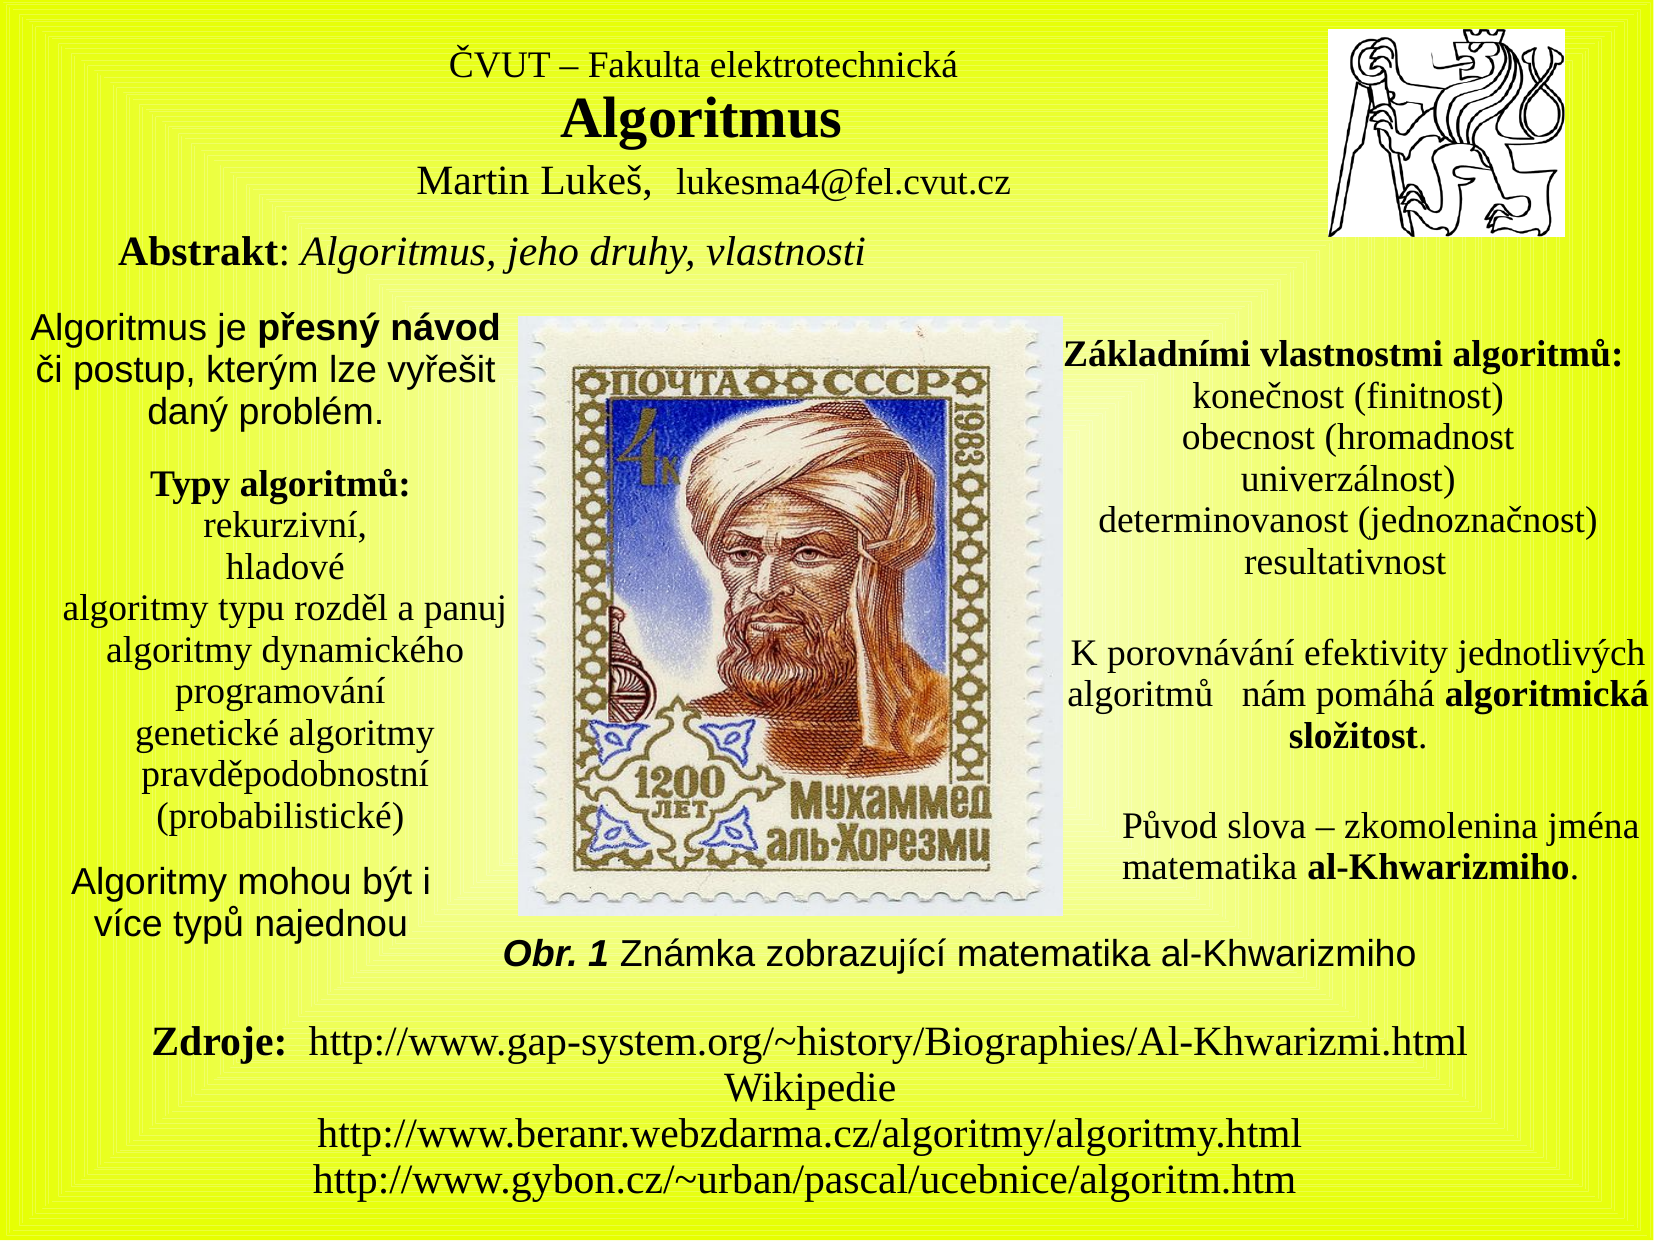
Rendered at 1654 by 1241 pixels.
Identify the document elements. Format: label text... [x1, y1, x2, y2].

picture [1328, 29, 1565, 177]
subtitle Základními vlastnostmi algoritmů: konečnost (finitnost) obecnost (hromadnost univerzálnost) determinovanost (jednoznačnost) resultativnost [1062, 295, 1625, 590]
title Abstrakt: Algoritmus, jeho druhy, vlastnosti [118, 177, 1595, 325]
text_box Zdroje: http://www.gap-system.org/~history/Biographies/Al-Khwarizmi.html Wikipedie http://www.beranr.webzdarma.cz/algoritmy/algoritmy.html http://www.gybon.cz/~urban/pascal/ucebnice/algoritm.htm [55, 950, 1565, 1241]
title Algoritmy mohou být i více typů najednou [59, 860, 443, 945]
picture [518, 316, 1063, 916]
title ČVUT – Fakulta elektrotechnická Algoritmus Martin Lukeš, lukesma4@fel.cvut.cz [0, 42, 1477, 207]
text_box Typy algoritmů: rekurzivní, hladové algoritmy typu rozděl a panuj algoritmy dynamického programování genetické algoritmy pravděpodobnostní (probabilistické) [29, 442, 518, 857]
title Obr. 1 Známka zobrazující matematika al-Khwarizmiho [442, 931, 1477, 950]
title Algoritmus je přesný návod či postup, kterým lze vyřešit daný problém. [29, 265, 502, 473]
text_box K porovnávání efektivity jednotlivých algoritmů nám pomáhá algoritmická složitost. [1062, 590, 1654, 798]
text_box Původ slova – zkomolenina jména matematika al-Khwarizmiho. [1122, 798, 1654, 916]
